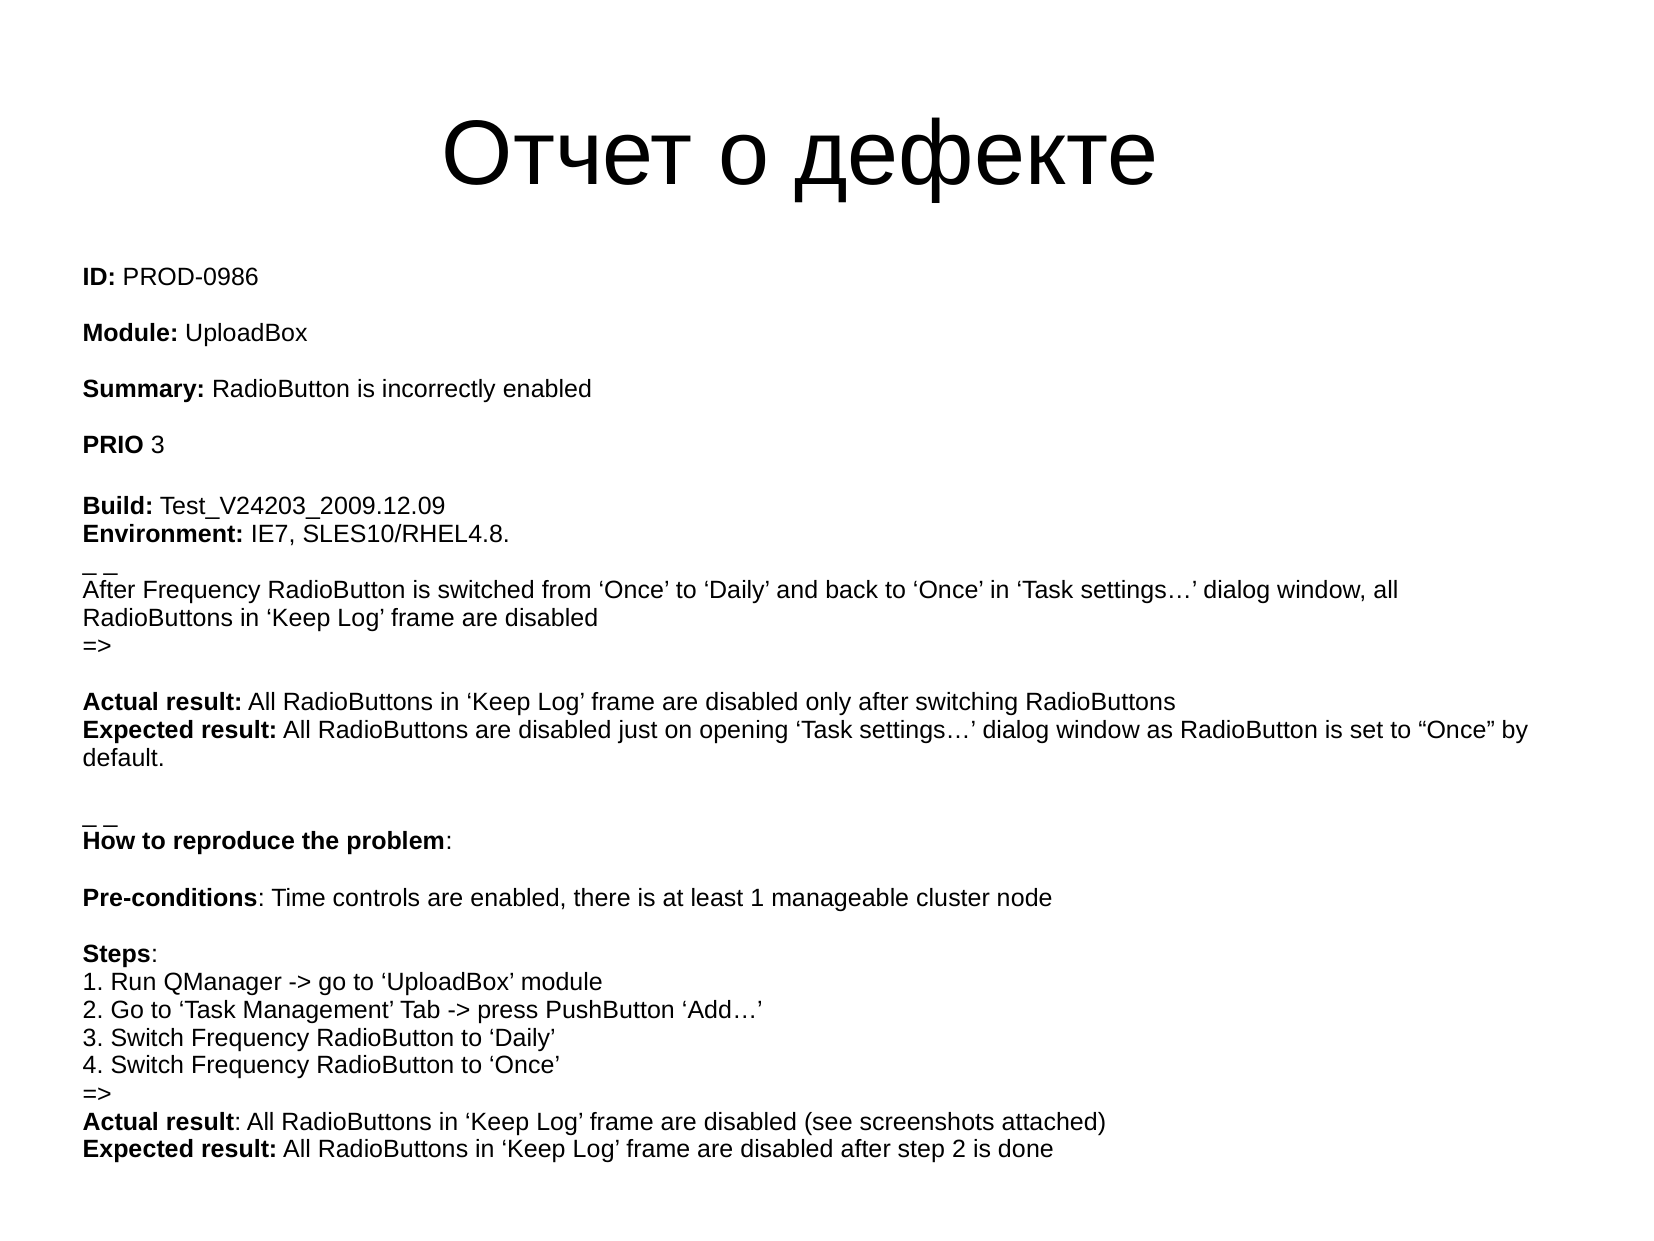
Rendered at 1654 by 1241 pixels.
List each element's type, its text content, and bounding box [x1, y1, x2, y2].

subtitle ID: PROD-0986 Module: UploadBox Summary: RadioButton is incorrectly enabled PRIO 3 Build: Test_V24203_2009.12.09 Environment: IE7, SLES10/RHEL4.8. _ _ After Frequency RadioButton is switched from ‘Once’ to ‘Daily’ and back to ‘Once’ in ‘Task settings…’ dialog window, all RadioButtons in ‘Keep Log’ frame are disabled => Actual result: All RadioButtons in ‘Keep Log’ frame are disabled only after switching RadioButtons Expected result: All RadioButtons are disabled just on opening ‘Task settings…’ dialog window as RadioButton is set to “Once” by default. _ _ How to reproduce the problem: Pre-conditions: Time controls are enabled, there is at least 1 manageable cluster node Steps: 1. Run QManager -> go to ‘UploadBox’ module 2. Go to ‘Task Management’ Tab -> press PushButton ‘Add…’ 3. Switch Frequency RadioButton to ‘Daily’ 4. Switch Frequency RadioButton to ‘Once’ => Actual result: All RadioButtons in ‘Keep Log’ frame are disabled (see screenshots attached) Expected result: All RadioButtons in ‘Keep Log’ frame are disabled after step 2 is done [82, 136, 1538, 1164]
title Отчет о дефекте [30, 49, 1571, 257]
